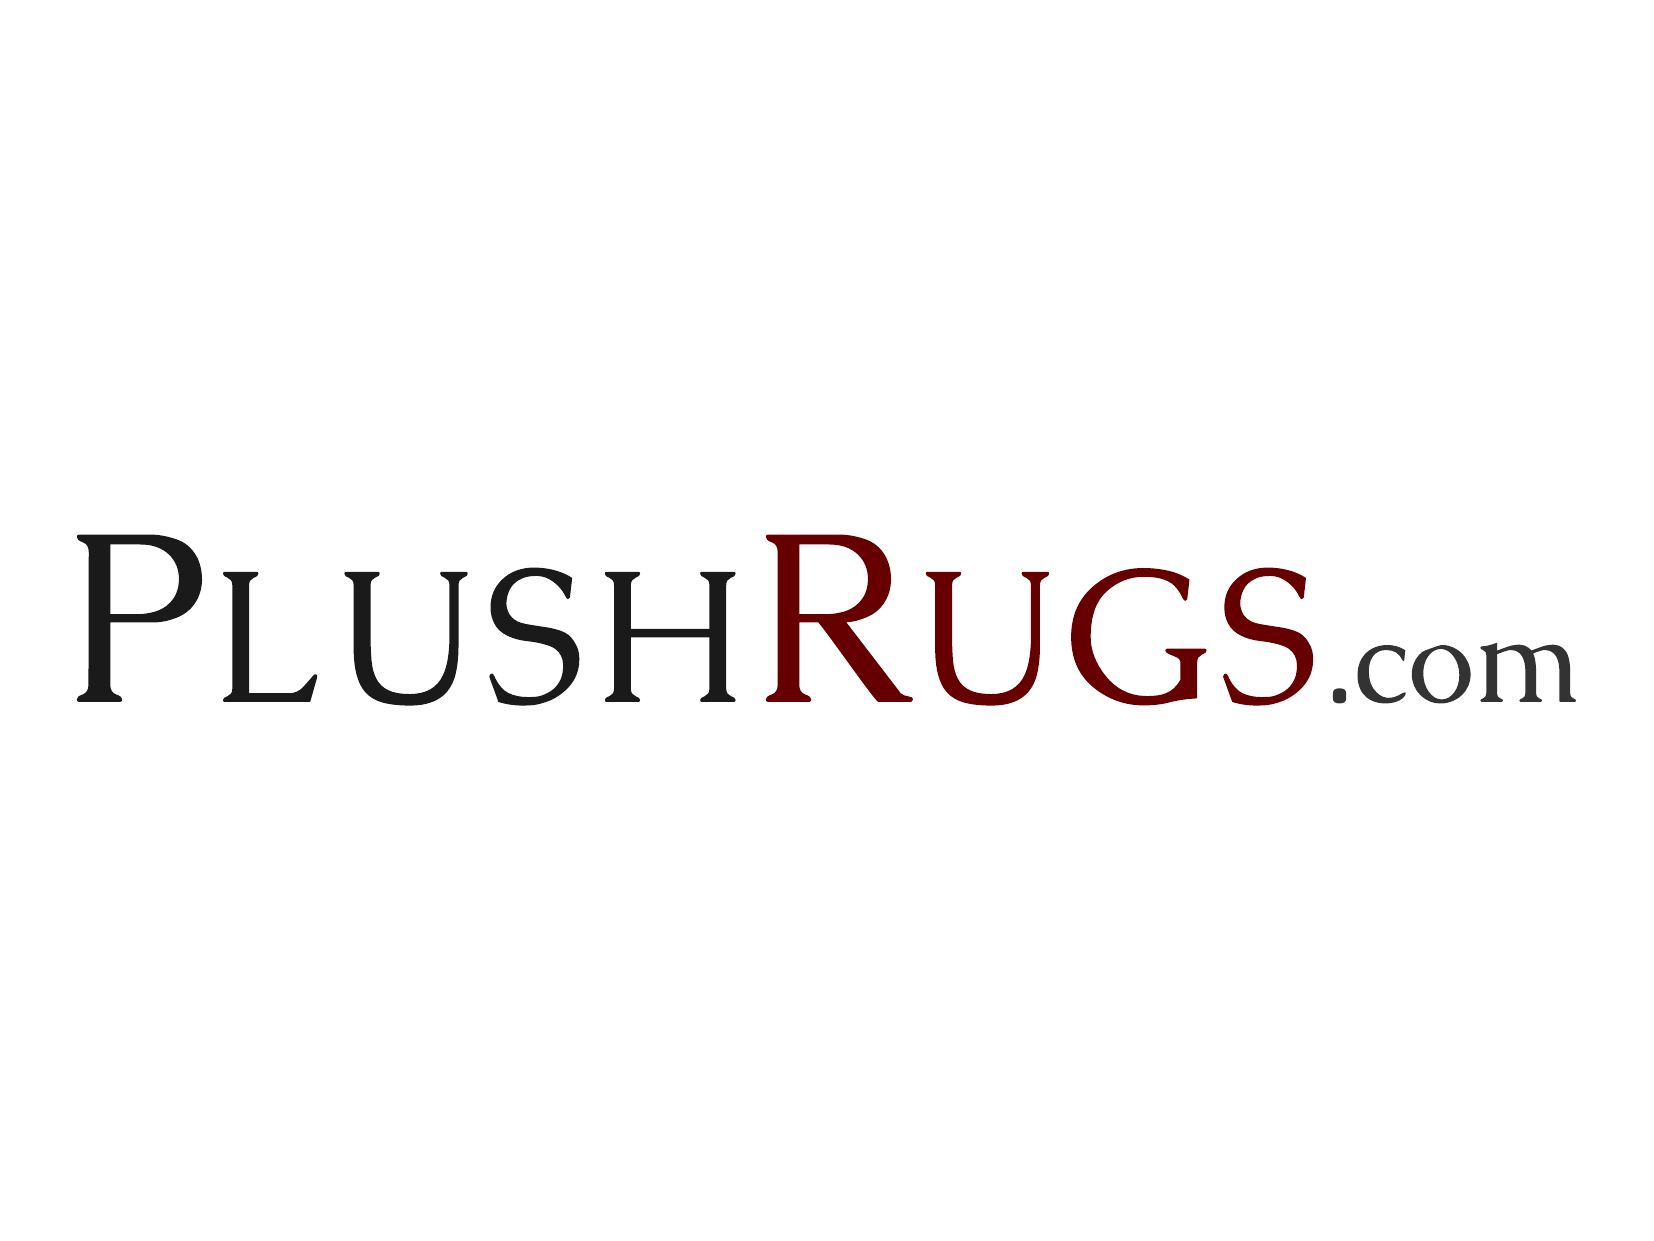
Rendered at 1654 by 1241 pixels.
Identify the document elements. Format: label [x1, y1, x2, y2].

picture [76, 534, 1577, 706]
